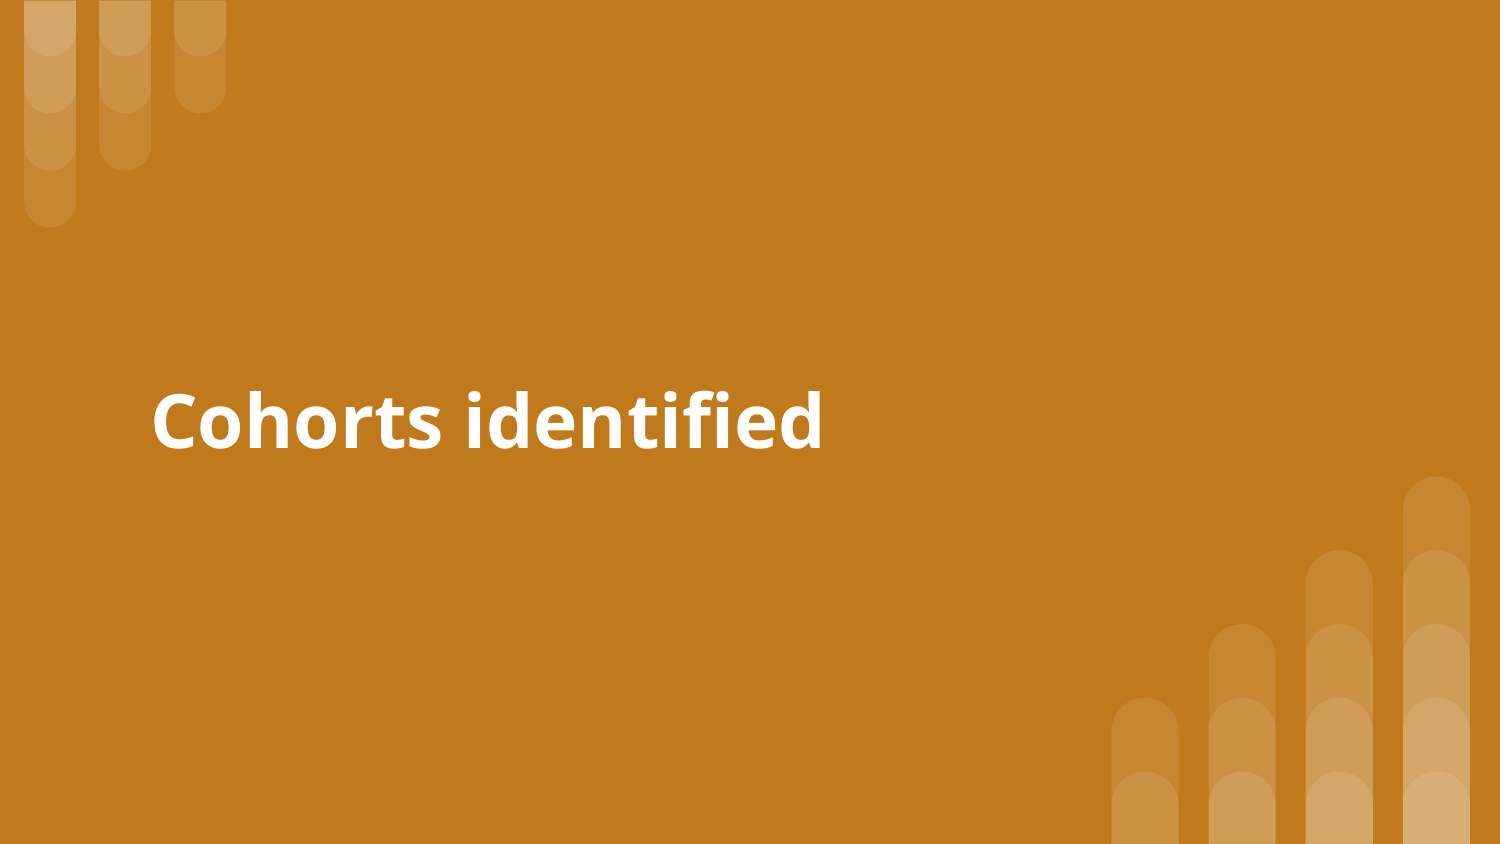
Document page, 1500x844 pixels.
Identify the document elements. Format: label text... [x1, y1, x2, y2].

title Cohorts identified [135, 264, 1097, 572]
